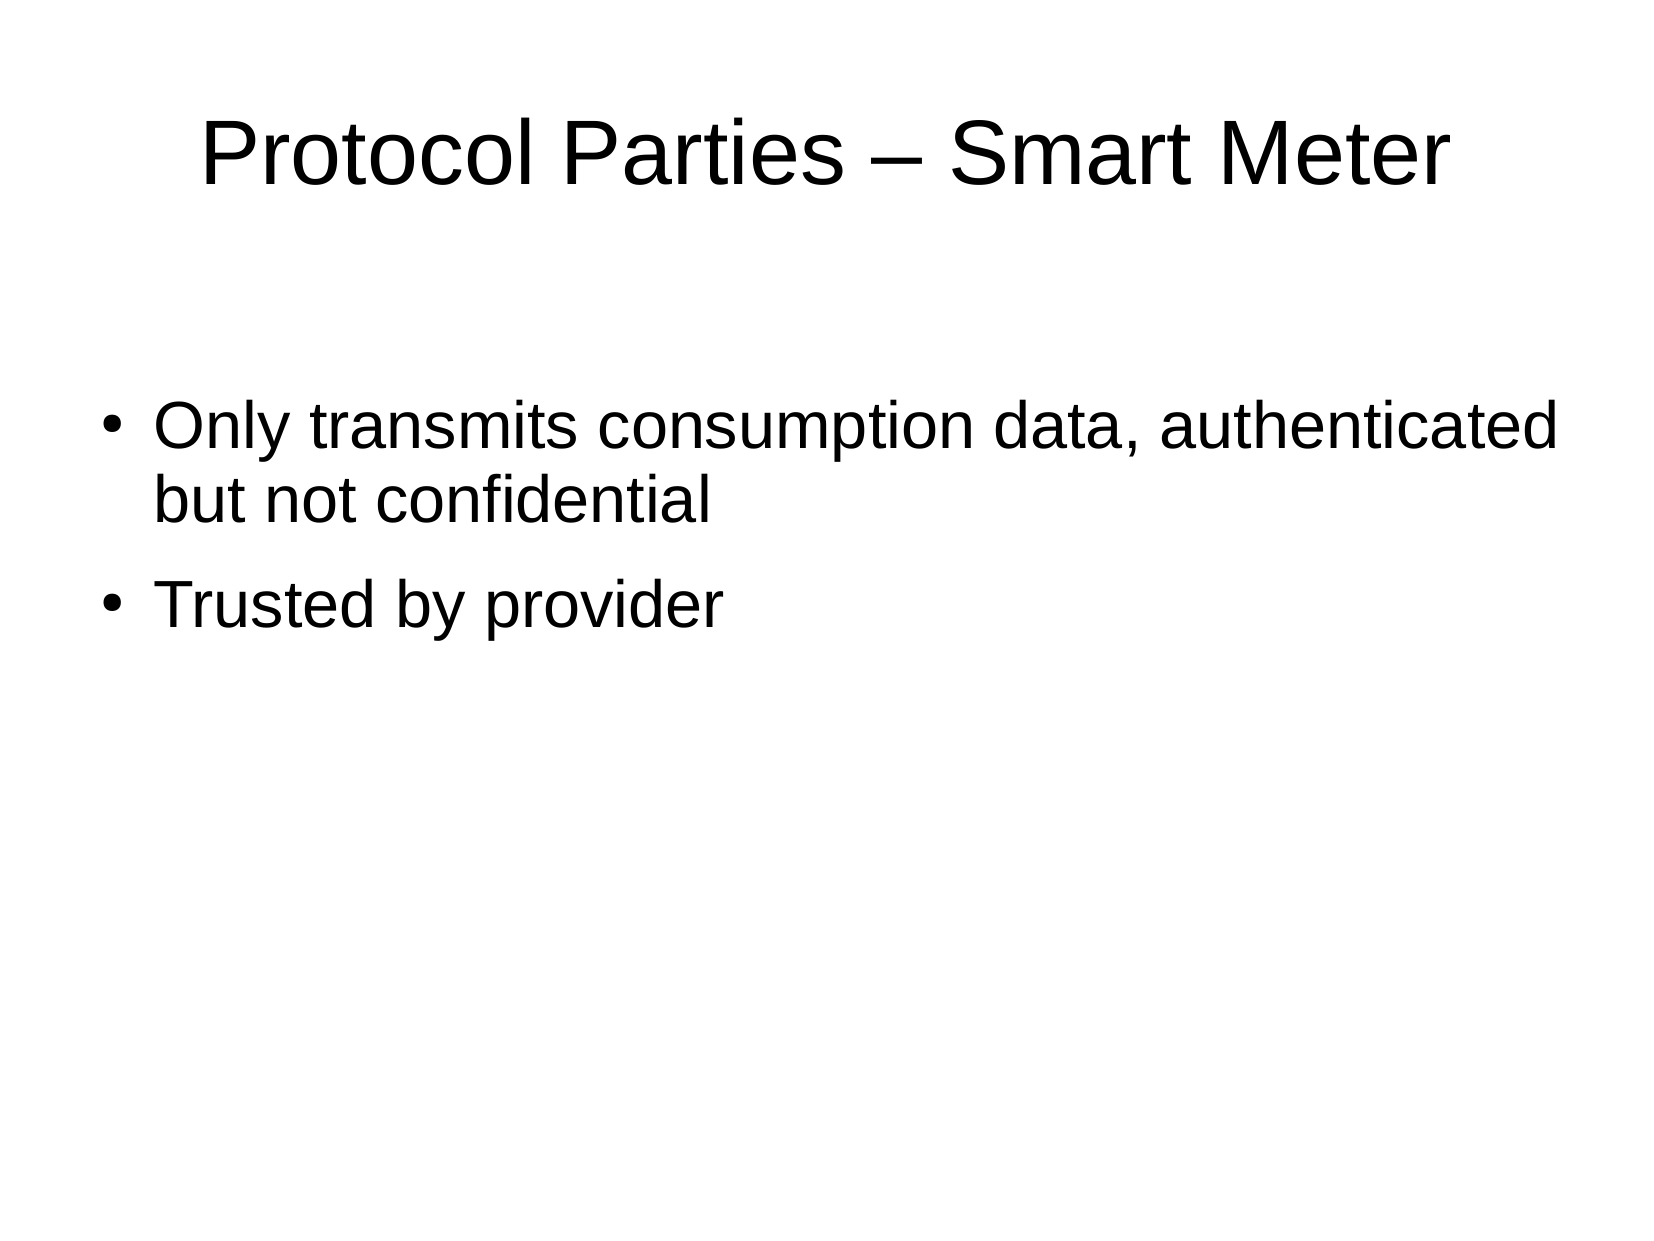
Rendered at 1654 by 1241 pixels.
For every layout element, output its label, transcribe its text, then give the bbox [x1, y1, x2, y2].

list Only transmits consumption data, authenticated but not confidential Trusted by provider [82, 283, 1571, 1003]
title Protocol Parties – Smart Meter [82, 49, 1571, 257]
